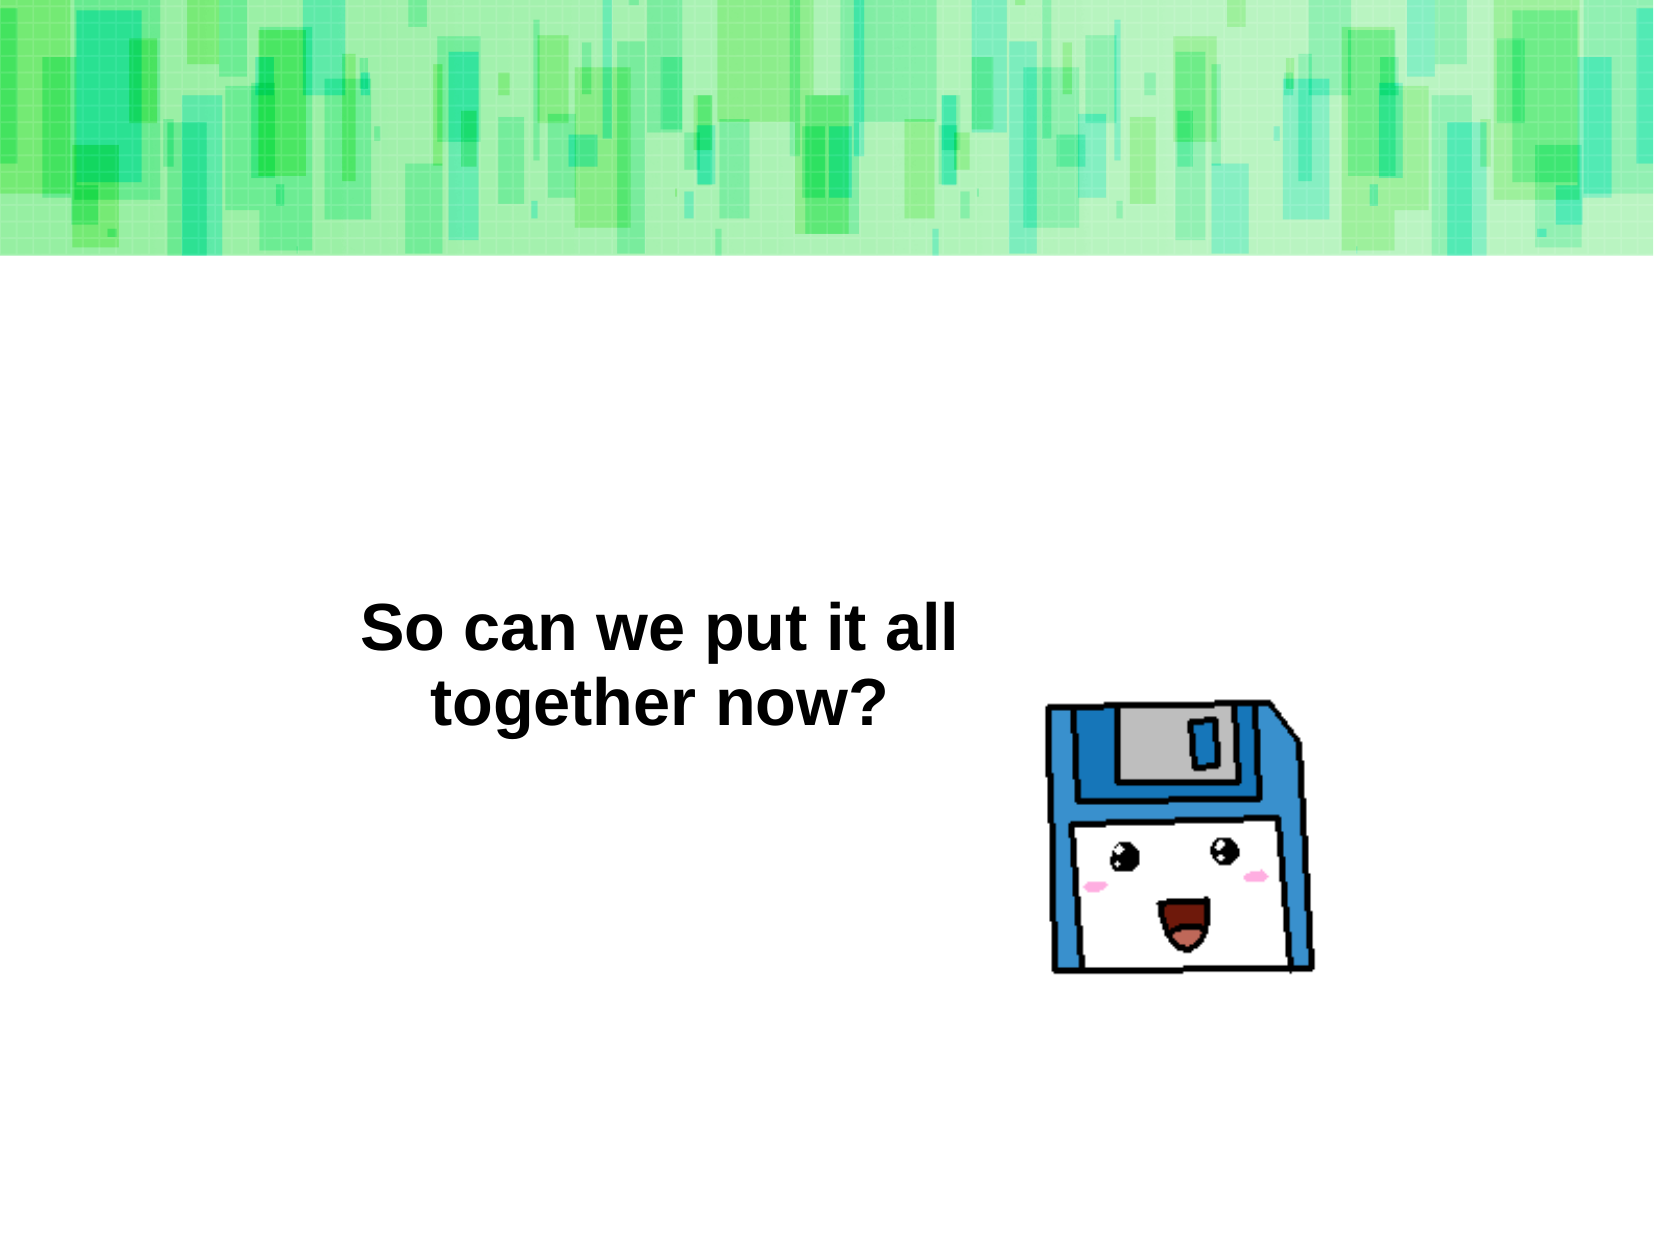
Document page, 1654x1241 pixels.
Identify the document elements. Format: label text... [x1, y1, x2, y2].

subtitle So can we put it all together now? [330, 565, 991, 766]
picture [0, 0, 1654, 1241]
